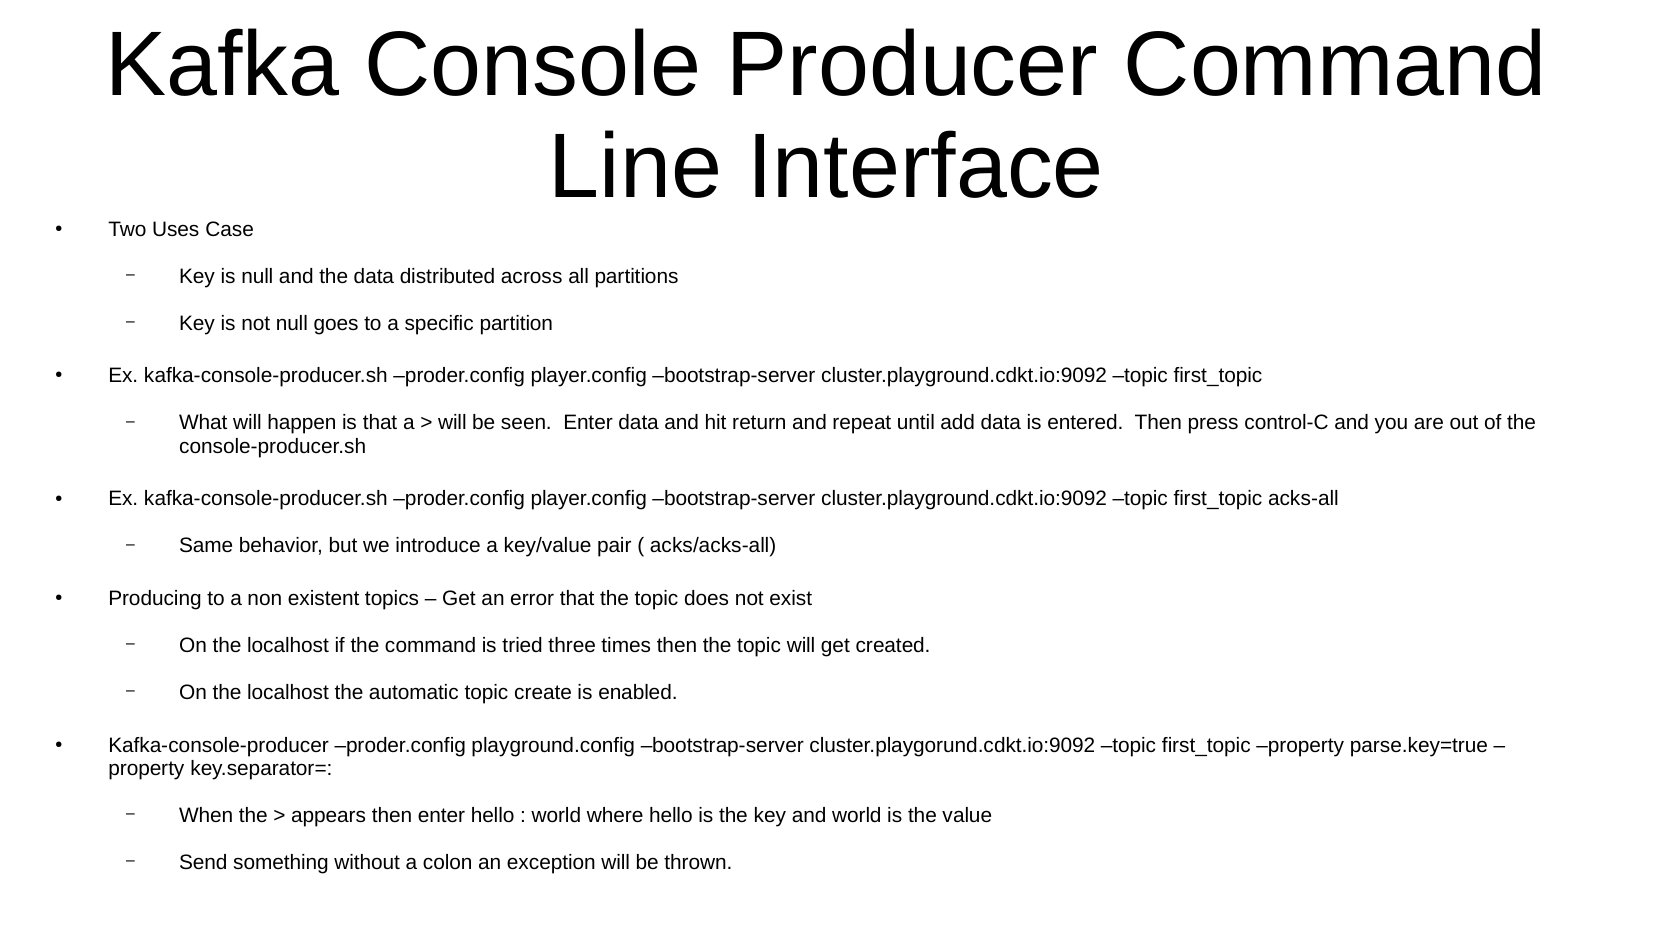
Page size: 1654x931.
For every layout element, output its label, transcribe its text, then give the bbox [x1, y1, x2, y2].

list Two Uses Case Key is null and the data distributed across all partitions Key is not null goes to a specific partition Ex. kafka-console-producer.sh –proder.config player.config –bootstrap-server cluster.playground.cdkt.io:9092 –topic first_topic What will happen is that a > will be seen. Enter data and hit return and repeat until add data is entered. Then press control-C and you are out of the console-producer.sh Ex. kafka-console-producer.sh –proder.config player.config –bootstrap-server cluster.playground.cdkt.io:9092 –topic first_topic acks-all Same behavior, but we introduce a key/value pair ( acks/acks-all) Producing to a non existent topics – Get an error that the topic does not exist On the localhost if the command is tried three times then the topic will get created. On the localhost the automatic topic create is enabled. Kafka-console-producer –proder.config playground.config –bootstrap-server cluster.playgorund.cdkt.io:9092 –topic first_topic –property parse.key=true –property key.separator=: When the > appears then enter hello : world where hello is the key and world is the value Send something without a colon an exception will be thrown. [37, 217, 1571, 901]
title Kafka Console Producer Command Line Interface [82, 12, 1571, 217]
